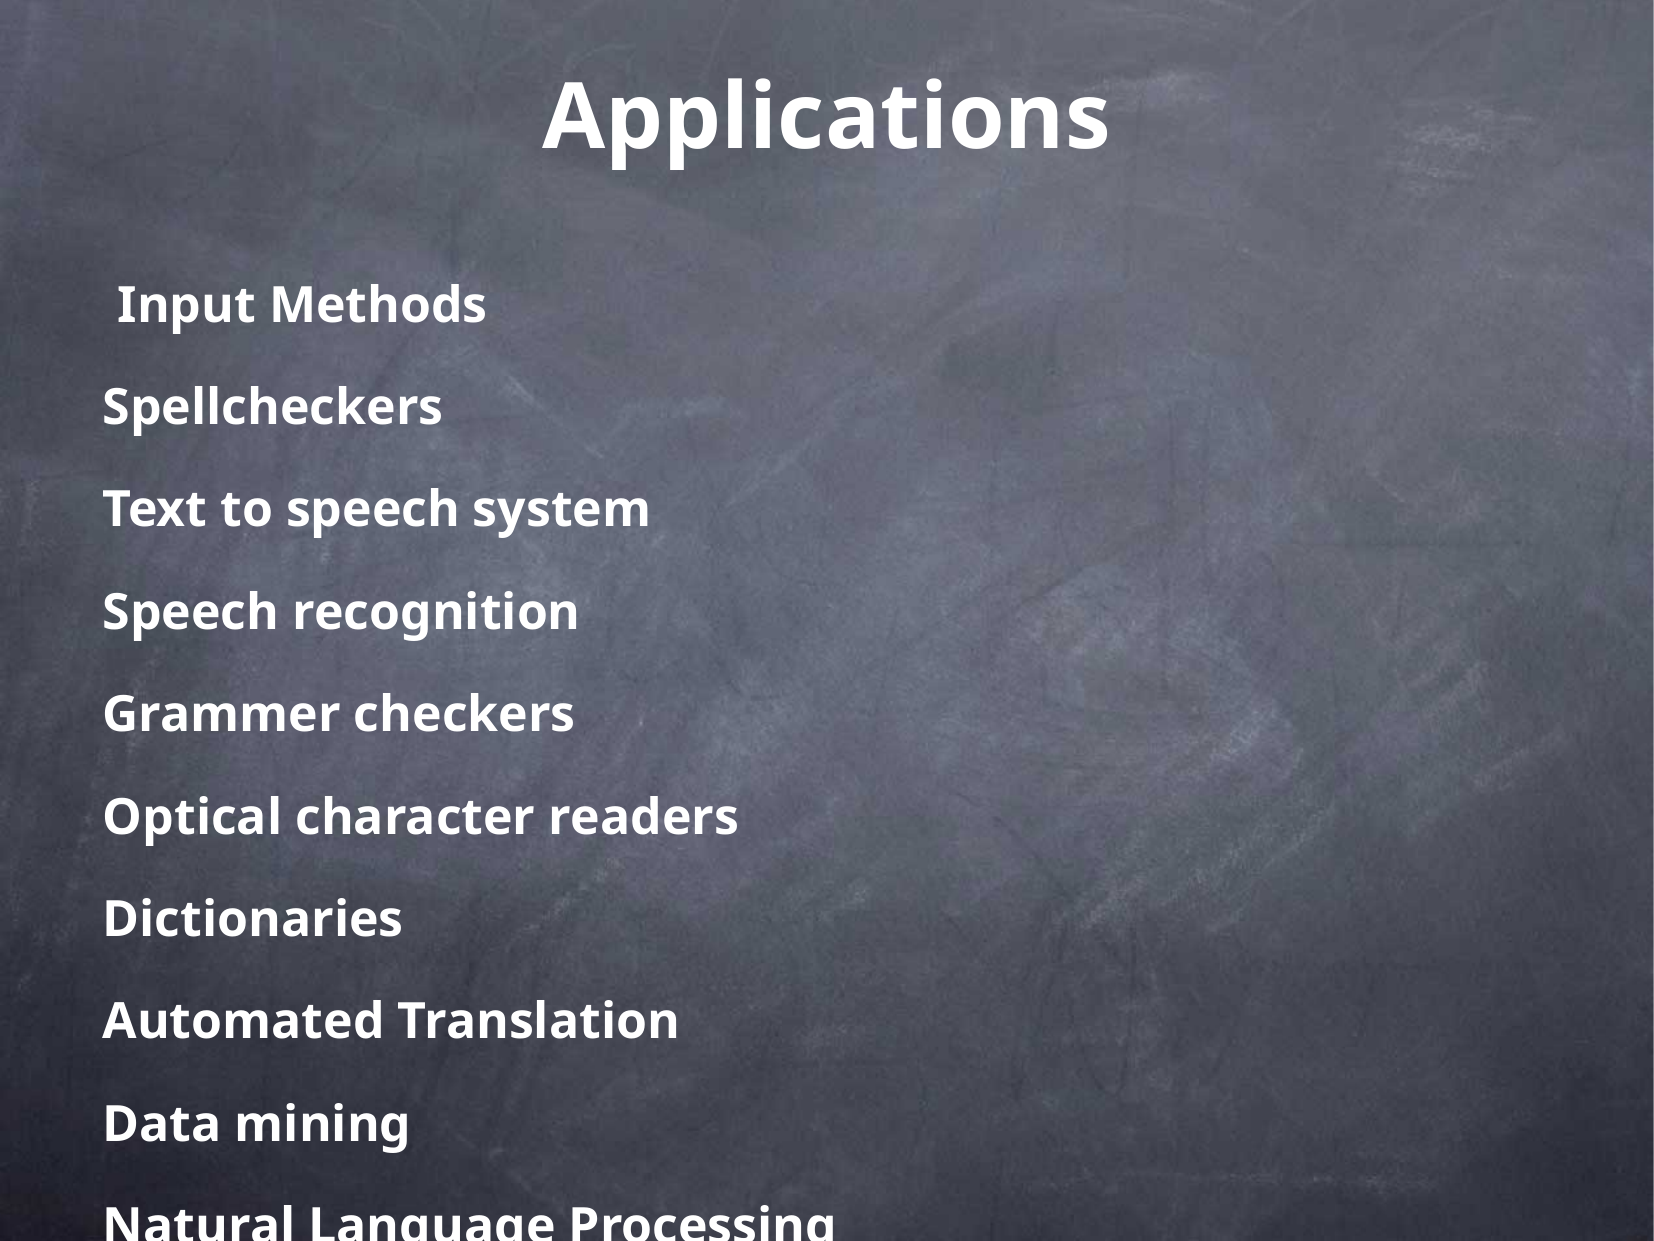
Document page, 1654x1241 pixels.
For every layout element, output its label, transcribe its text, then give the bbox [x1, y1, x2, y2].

picture [0, 0, 1654, 1241]
text_box Input Methods Spellcheckers Text to speech system Speech recognition Grammer checkers Optical character readers Dictionaries Automated Translation Data mining Natural Language Processing [75, 227, 1538, 1238]
title Applications [82, 57, 1571, 170]
